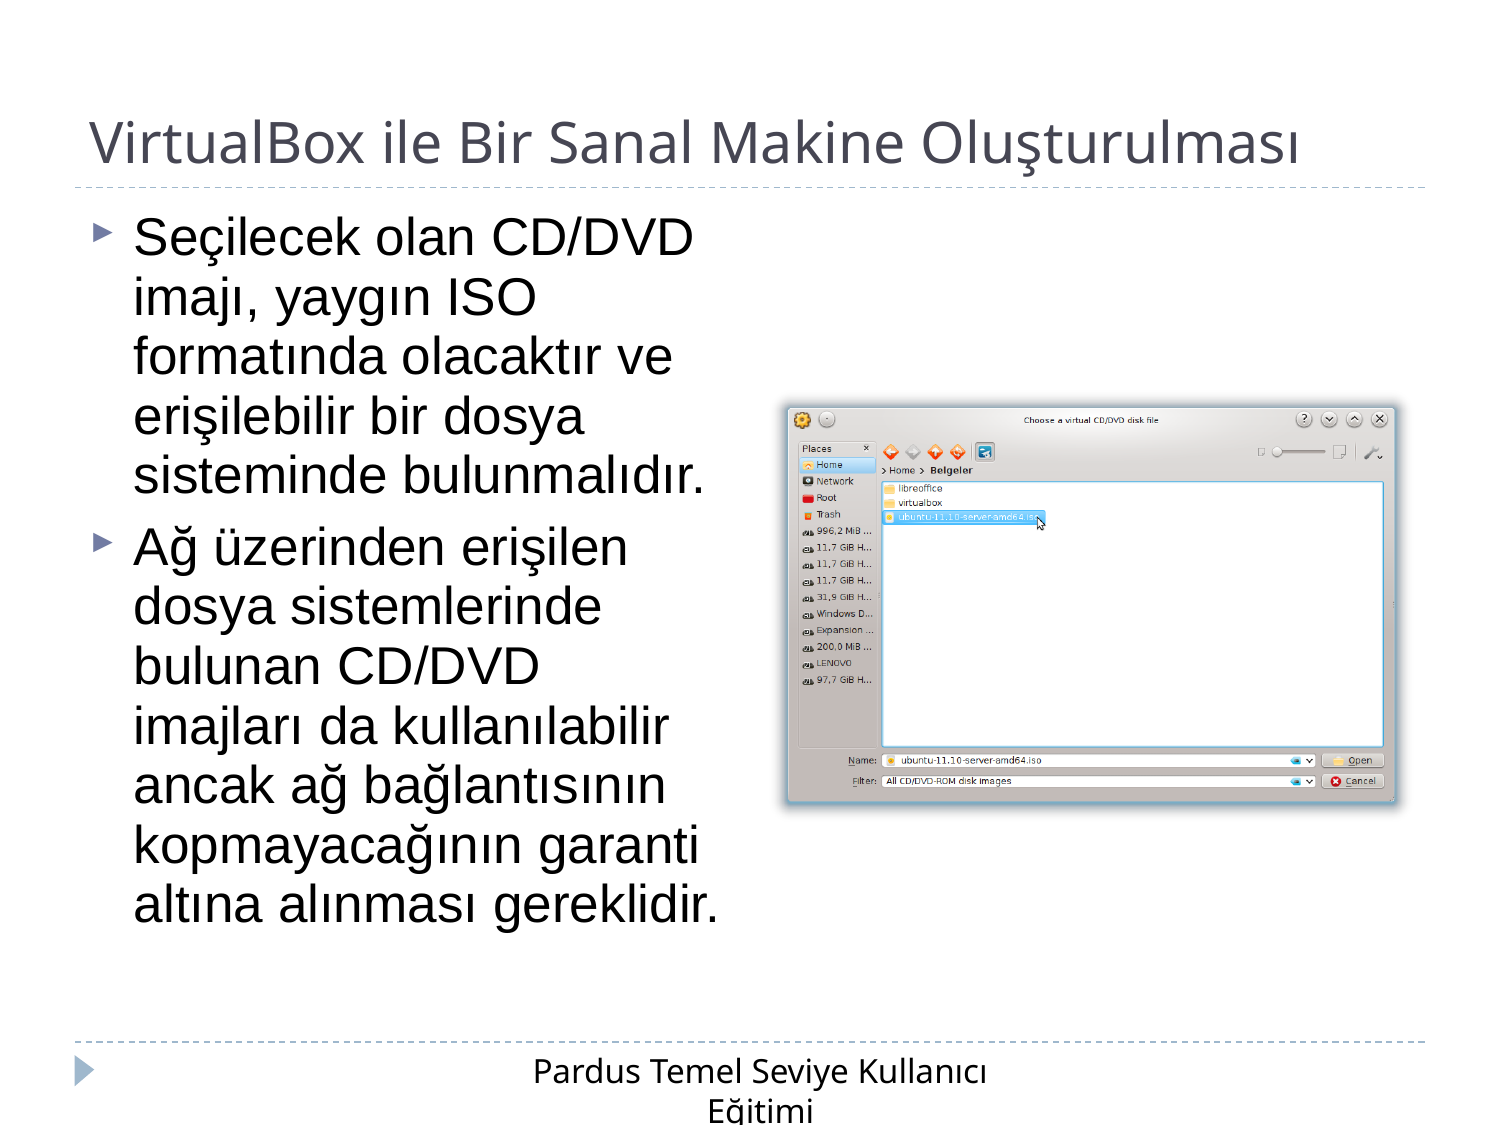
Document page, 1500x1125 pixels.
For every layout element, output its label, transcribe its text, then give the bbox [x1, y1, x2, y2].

title VirtualBox ile Bir Sanal Makine Oluşturulması [75, 37, 1425, 188]
list Seçilecek olan CD/DVD imajı, yaygın ISO formatında olacaktır ve erişilebilir bir dosya sisteminde bulunmalıdır. Ağ üzerinden erişilen dosya sistemlerinde bulunan CD/DVD imajları da kullanılabilir ancak ağ bağlantısının kopmayacağının garanti altına alınması gereklidir. [75, 200, 738, 1010]
picture [759, 379, 1423, 830]
